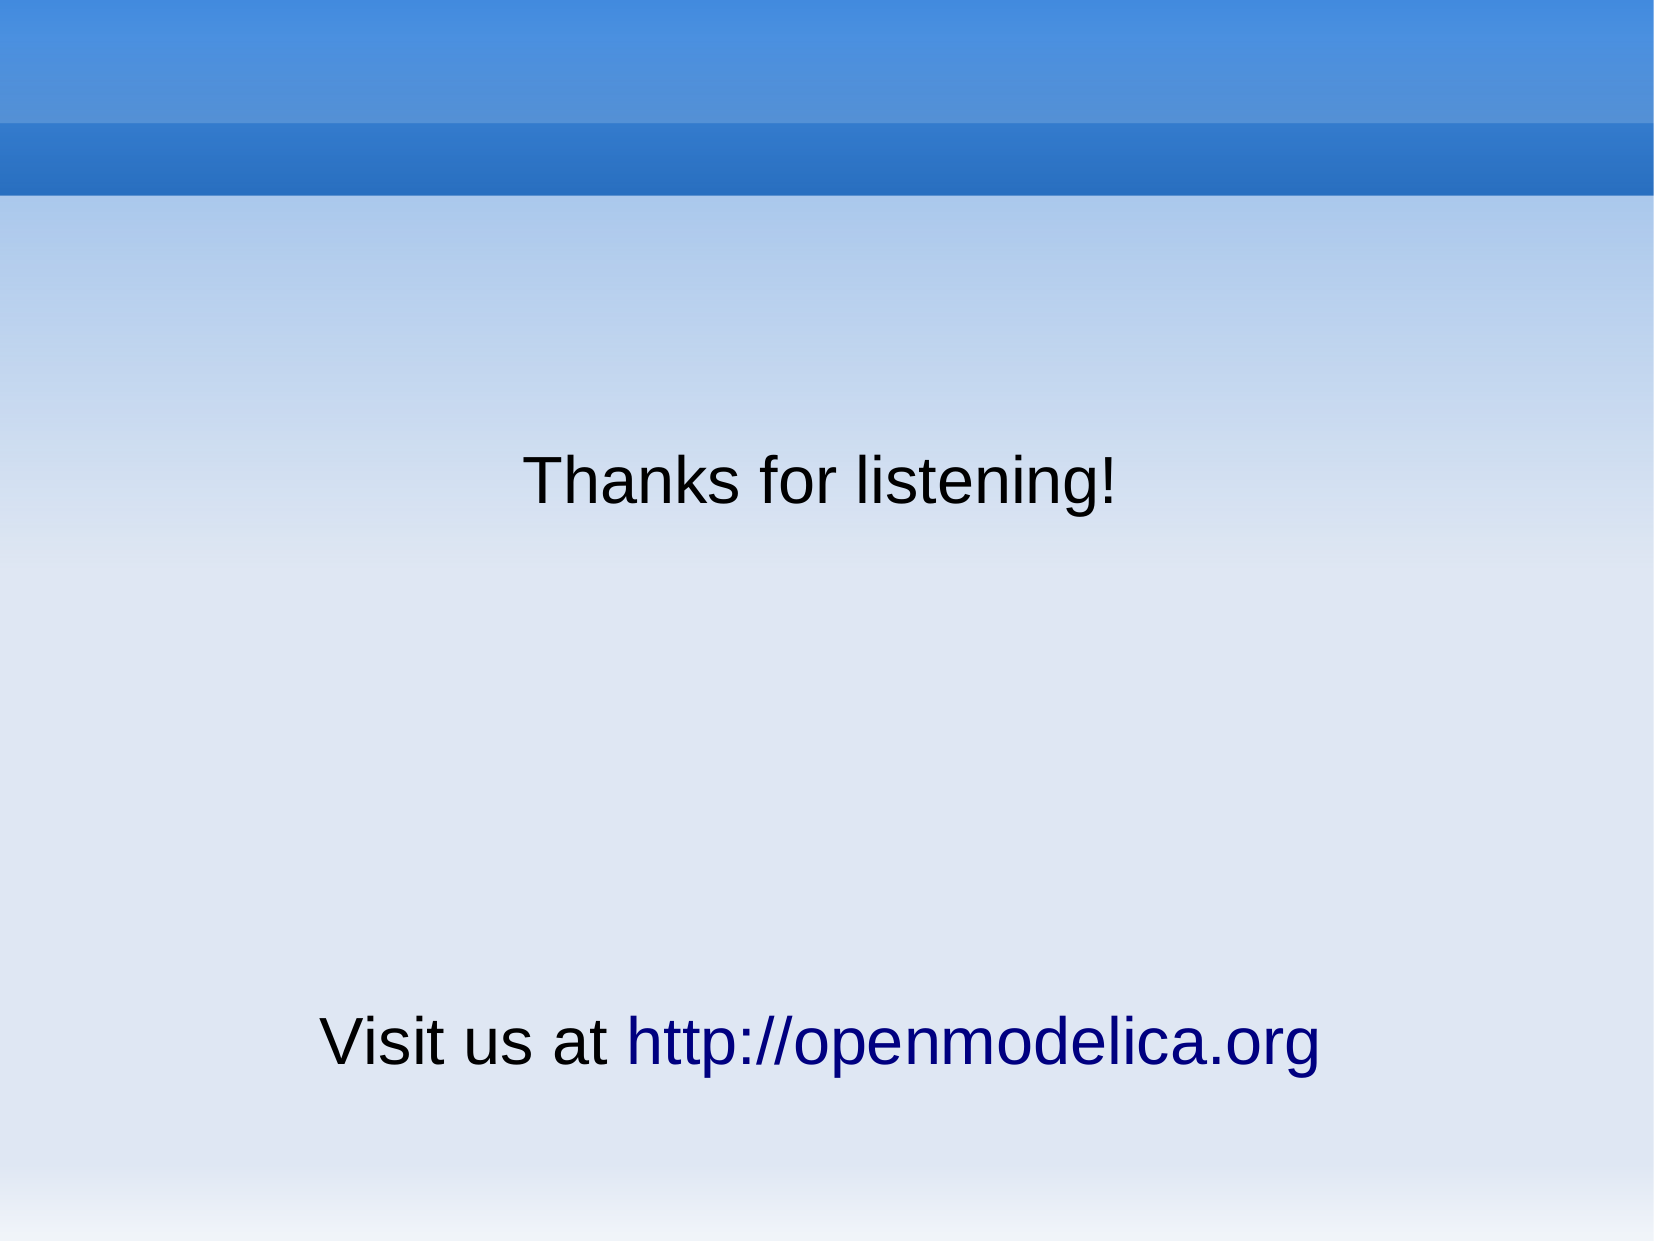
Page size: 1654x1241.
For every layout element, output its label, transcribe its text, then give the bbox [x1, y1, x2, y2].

text_box Visit us at http://openmodelica.org [76, 974, 1566, 1109]
subtitle Thanks for listening! [76, 0, 1565, 974]
picture [0, 0, 1654, 1241]
